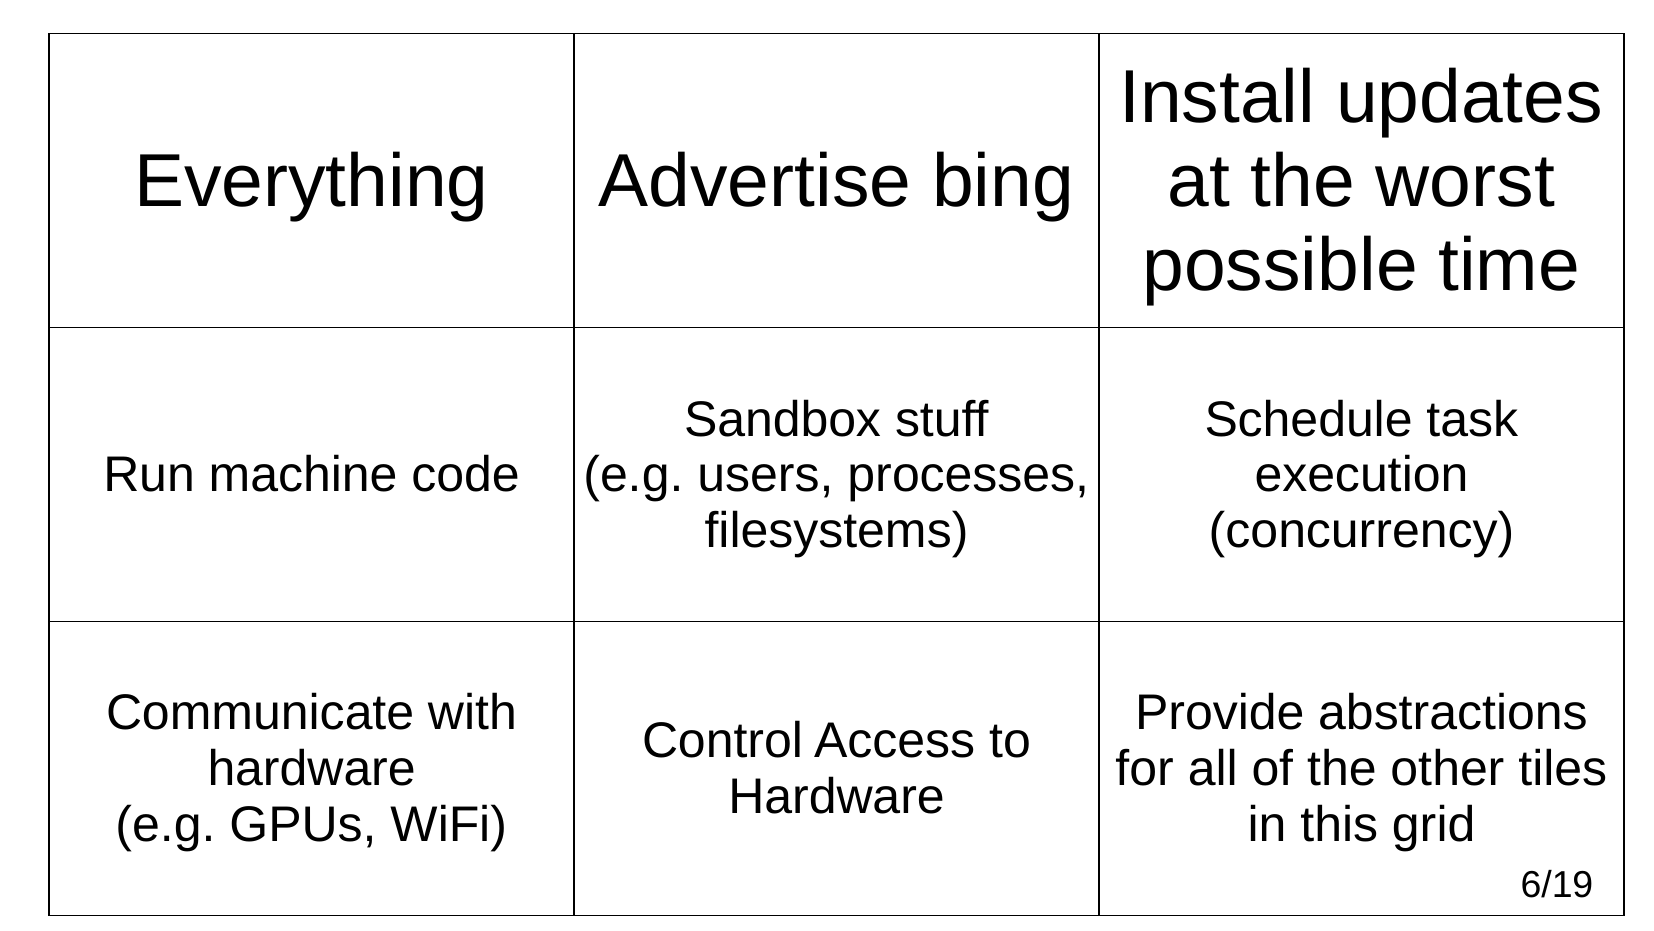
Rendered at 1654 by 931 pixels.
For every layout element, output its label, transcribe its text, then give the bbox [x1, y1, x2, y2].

text_box <number>/19 [1505, 856, 1625, 914]
table_cell Schedule task execution (concurrency) [1100, 328, 1623, 621]
table_cell Provide abstractions for all of the other tiles in this grid [1100, 622, 1623, 915]
table_header Advertise bing [575, 34, 1098, 327]
table_header Install updates at the worst possible time [1100, 34, 1623, 327]
table_cell Run machine code [50, 328, 573, 621]
table_cell Sandbox stuff (e.g. users, processes, filesystems) [575, 328, 1098, 621]
table_cell Communicate with hardware (e.g. GPUs, WiFi) [50, 622, 573, 915]
table_cell Control Access to Hardware [575, 622, 1098, 915]
table_header Everything [50, 34, 573, 327]
